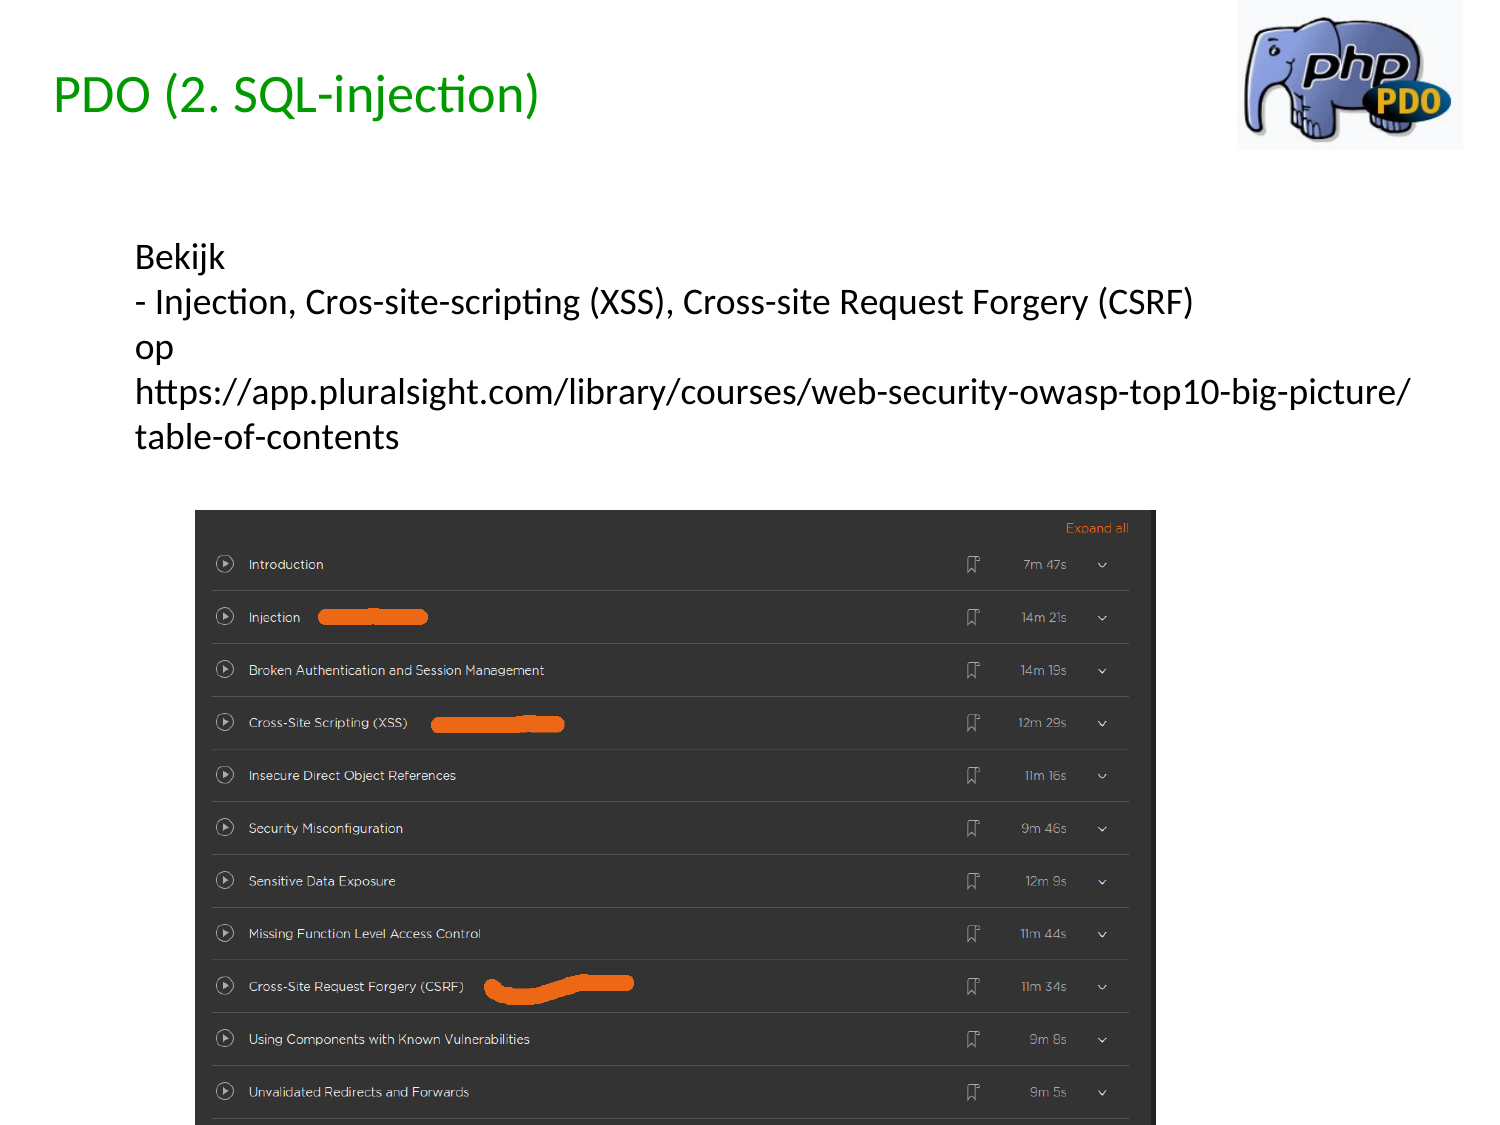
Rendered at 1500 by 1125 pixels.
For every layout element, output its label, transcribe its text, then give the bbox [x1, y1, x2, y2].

text_box Bekijk - Injection, Cros-site-scripting (XSS), Cross-site Request Forgery (CSRF) op https://app.pluralsight.com/library/courses/web-security-owasp-top10-big-picture/table-of-contents [120, 224, 1441, 510]
picture [1237, 0, 1463, 150]
text_box PDO (2. SQL-injection) [39, 51, 1237, 131]
picture [195, 510, 1156, 1125]
